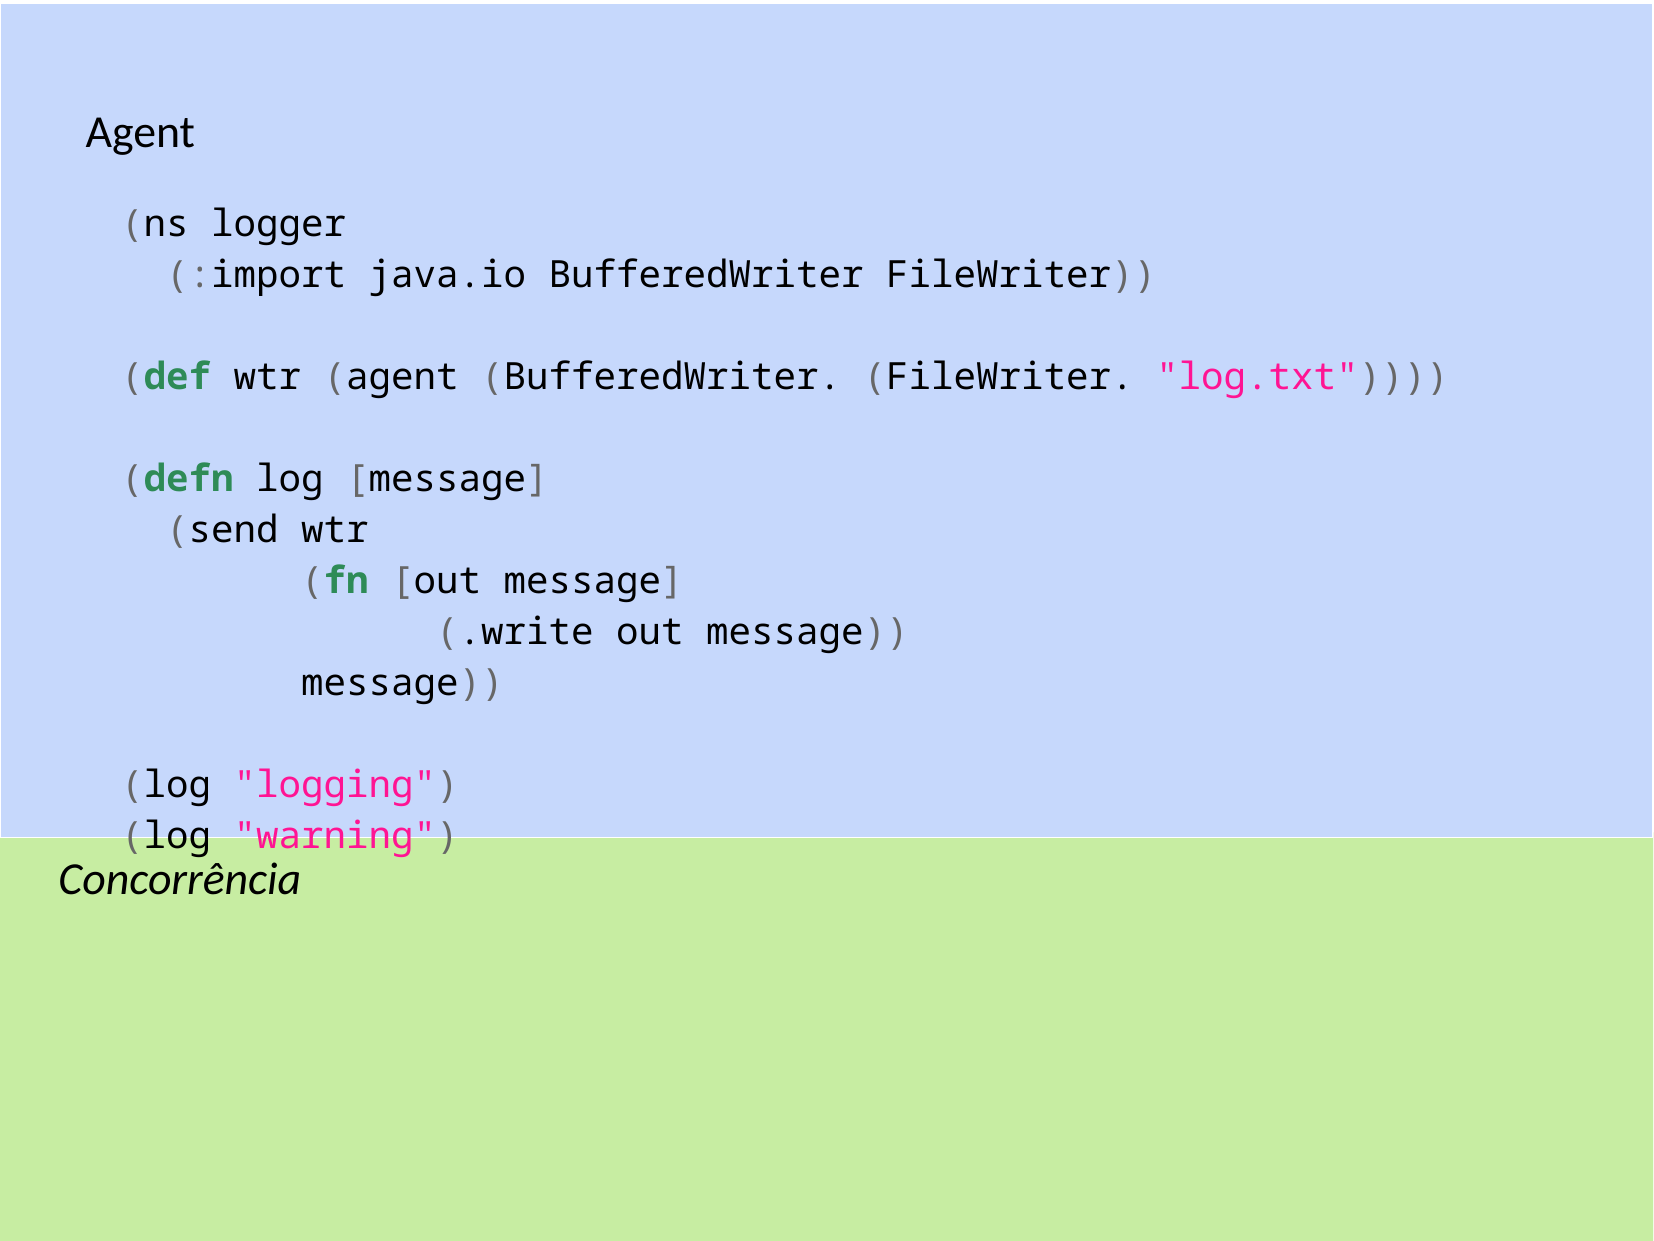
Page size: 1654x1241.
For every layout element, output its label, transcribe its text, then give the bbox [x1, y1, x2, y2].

text_box Concorrência [43, 852, 377, 914]
text_box Agent [70, 106, 210, 168]
text_box (ns logger (:import java.io BufferedWriter FileWriter)) (def wtr (agent (BufferedWriter. (FileWriter. "log.txt")))) (defn log [message] (send wtr (fn [out message] (.write out message)) message)) (log "logging") (log "warning") [106, 188, 1587, 869]
